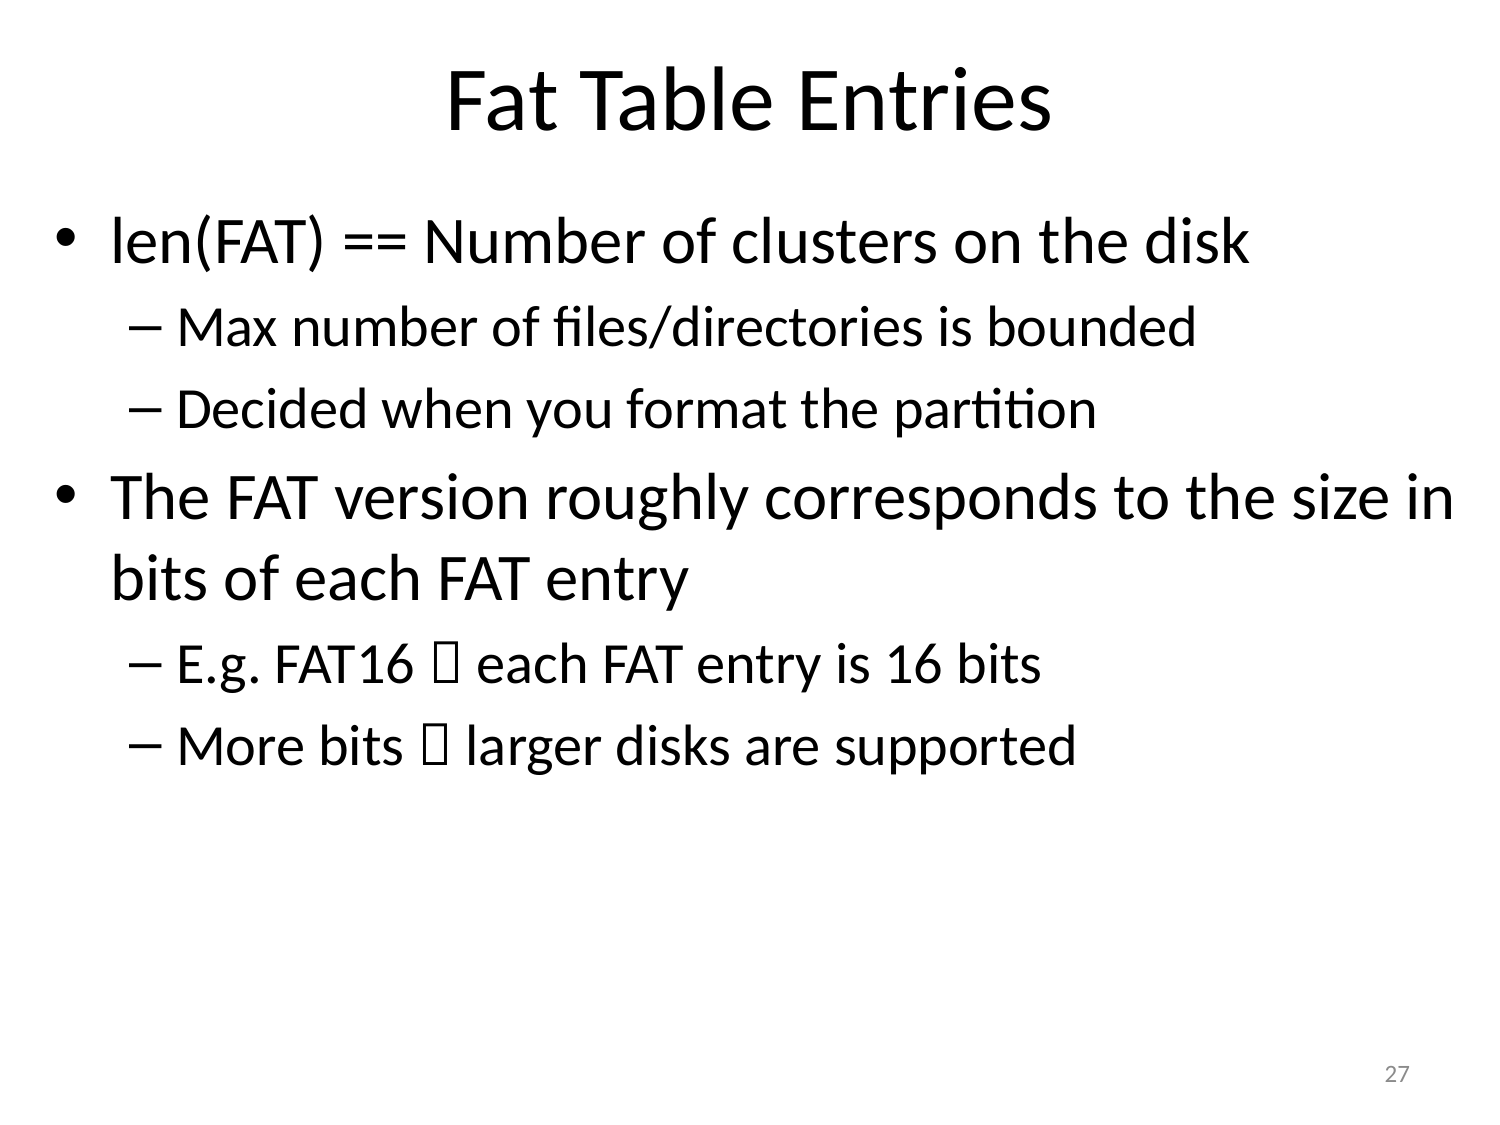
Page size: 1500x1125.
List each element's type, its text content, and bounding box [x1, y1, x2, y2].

list len(FAT) == Number of clusters on the disk Max number of files/directories is bounded Decided when you format the partition The FAT version roughly corresponds to the size in bits of each FAT entry E.g. FAT16  each FAT entry is 16 bits More bits  larger disks are supported [39, 189, 1477, 1111]
title Fat Table Entries [75, 0, 1425, 188]
slide_number <number> [1074, 1042, 1425, 1103]
